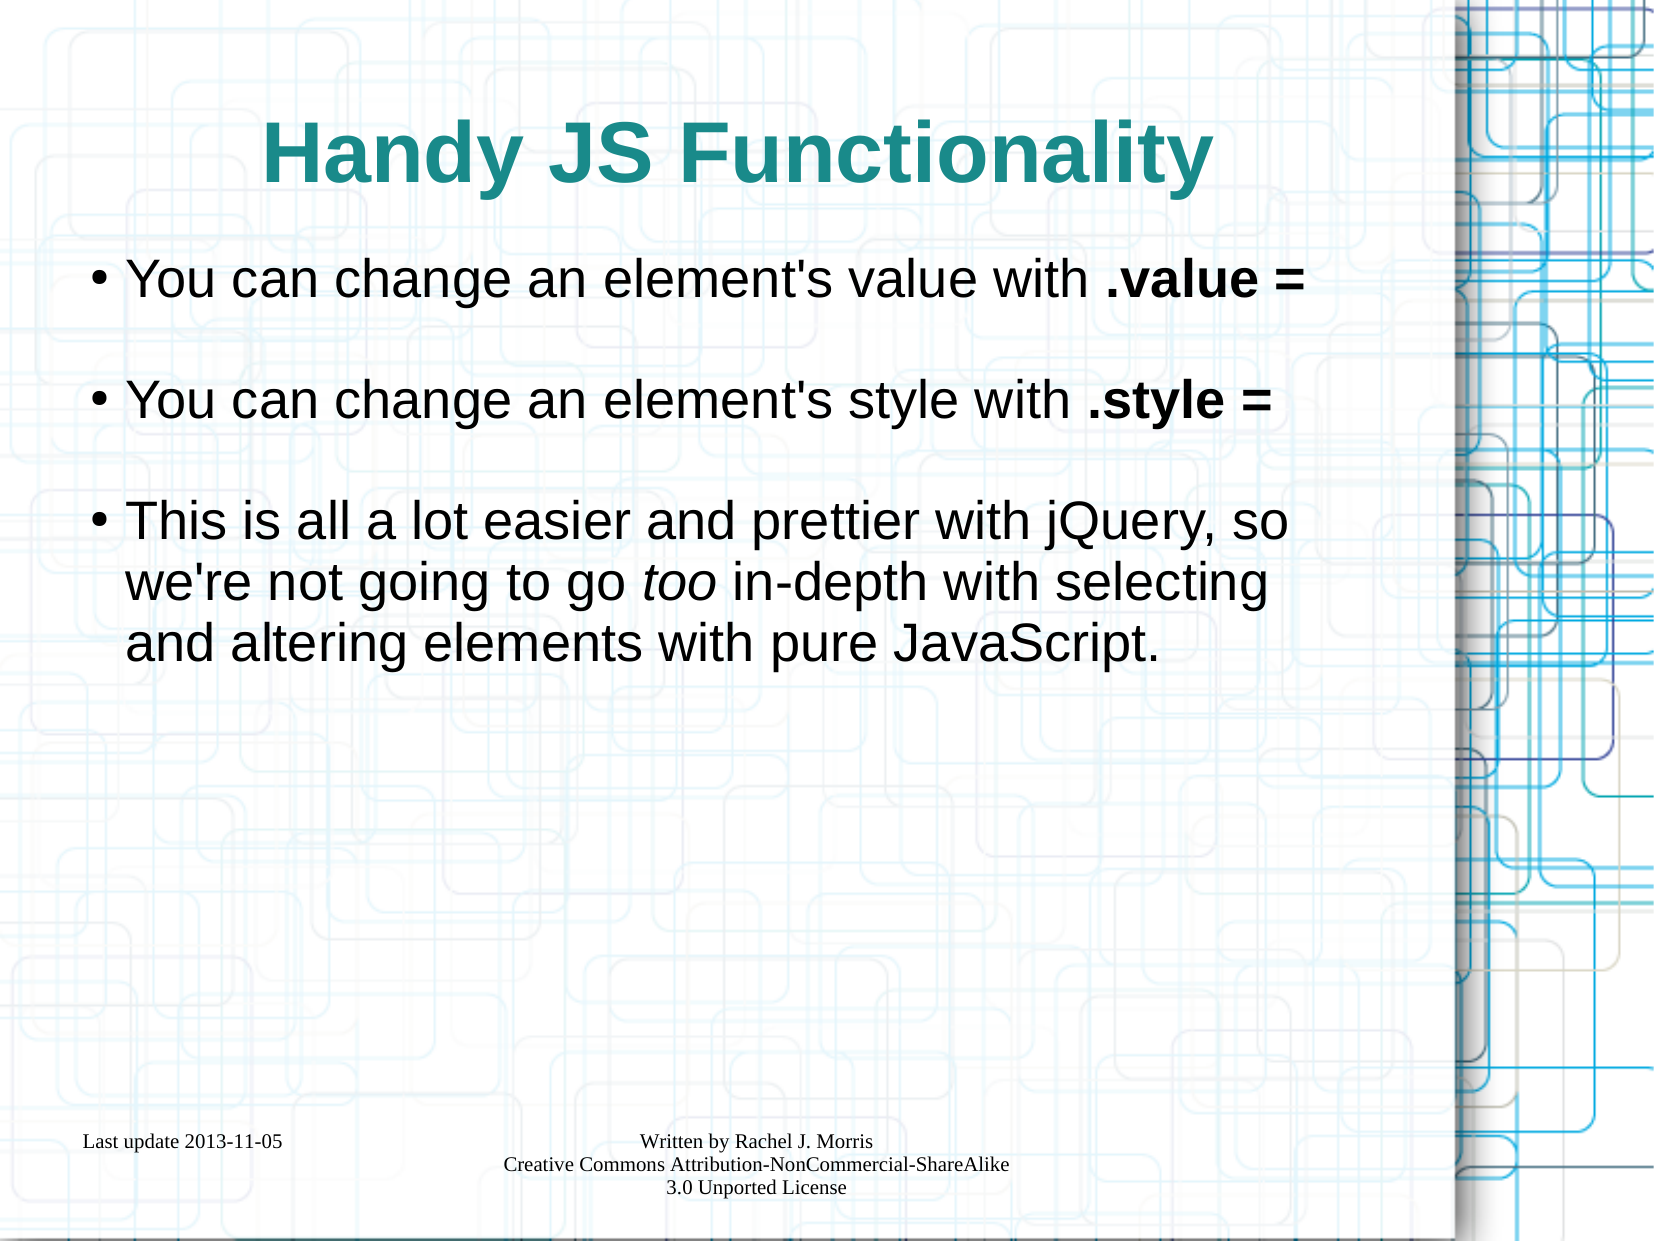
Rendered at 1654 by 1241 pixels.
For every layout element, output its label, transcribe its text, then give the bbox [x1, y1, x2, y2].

title Handy JS Functionality [59, 49, 1418, 257]
picture [0, 0, 1654, 1241]
text_box You can change an element's value with .value = You can change an element's style with .style = This is all a lot easier and prettier with jQuery, so we're not going to go too in-depth with selecting and altering elements with pure JavaScript. [75, 241, 1351, 680]
